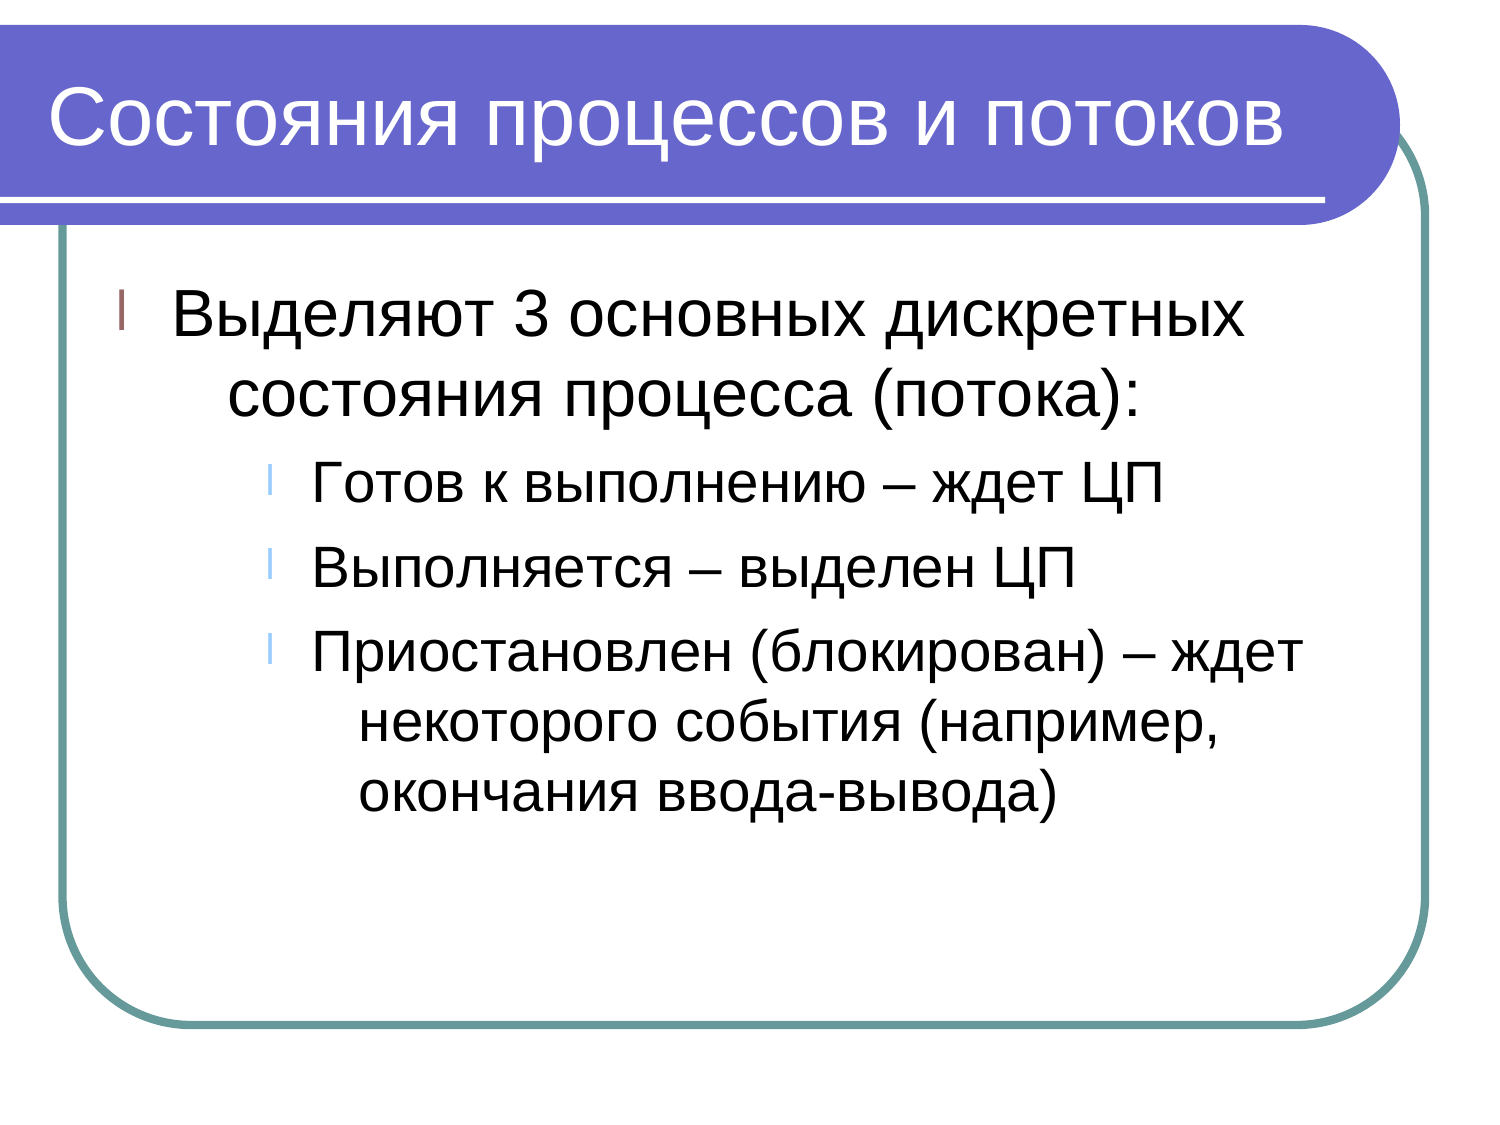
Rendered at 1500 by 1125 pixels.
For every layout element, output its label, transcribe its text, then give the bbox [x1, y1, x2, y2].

title Состояния процессов и потоков [32, 37, 1347, 188]
list Выделяют 3 основных дискретных состояния процесса (потока): Готов к выполнению – ждет ЦП Выполняется – выделен ЦП Приостановлен (блокирован) – ждет некоторого события (например, окончания ввода-вывода) [99, 262, 1400, 988]
